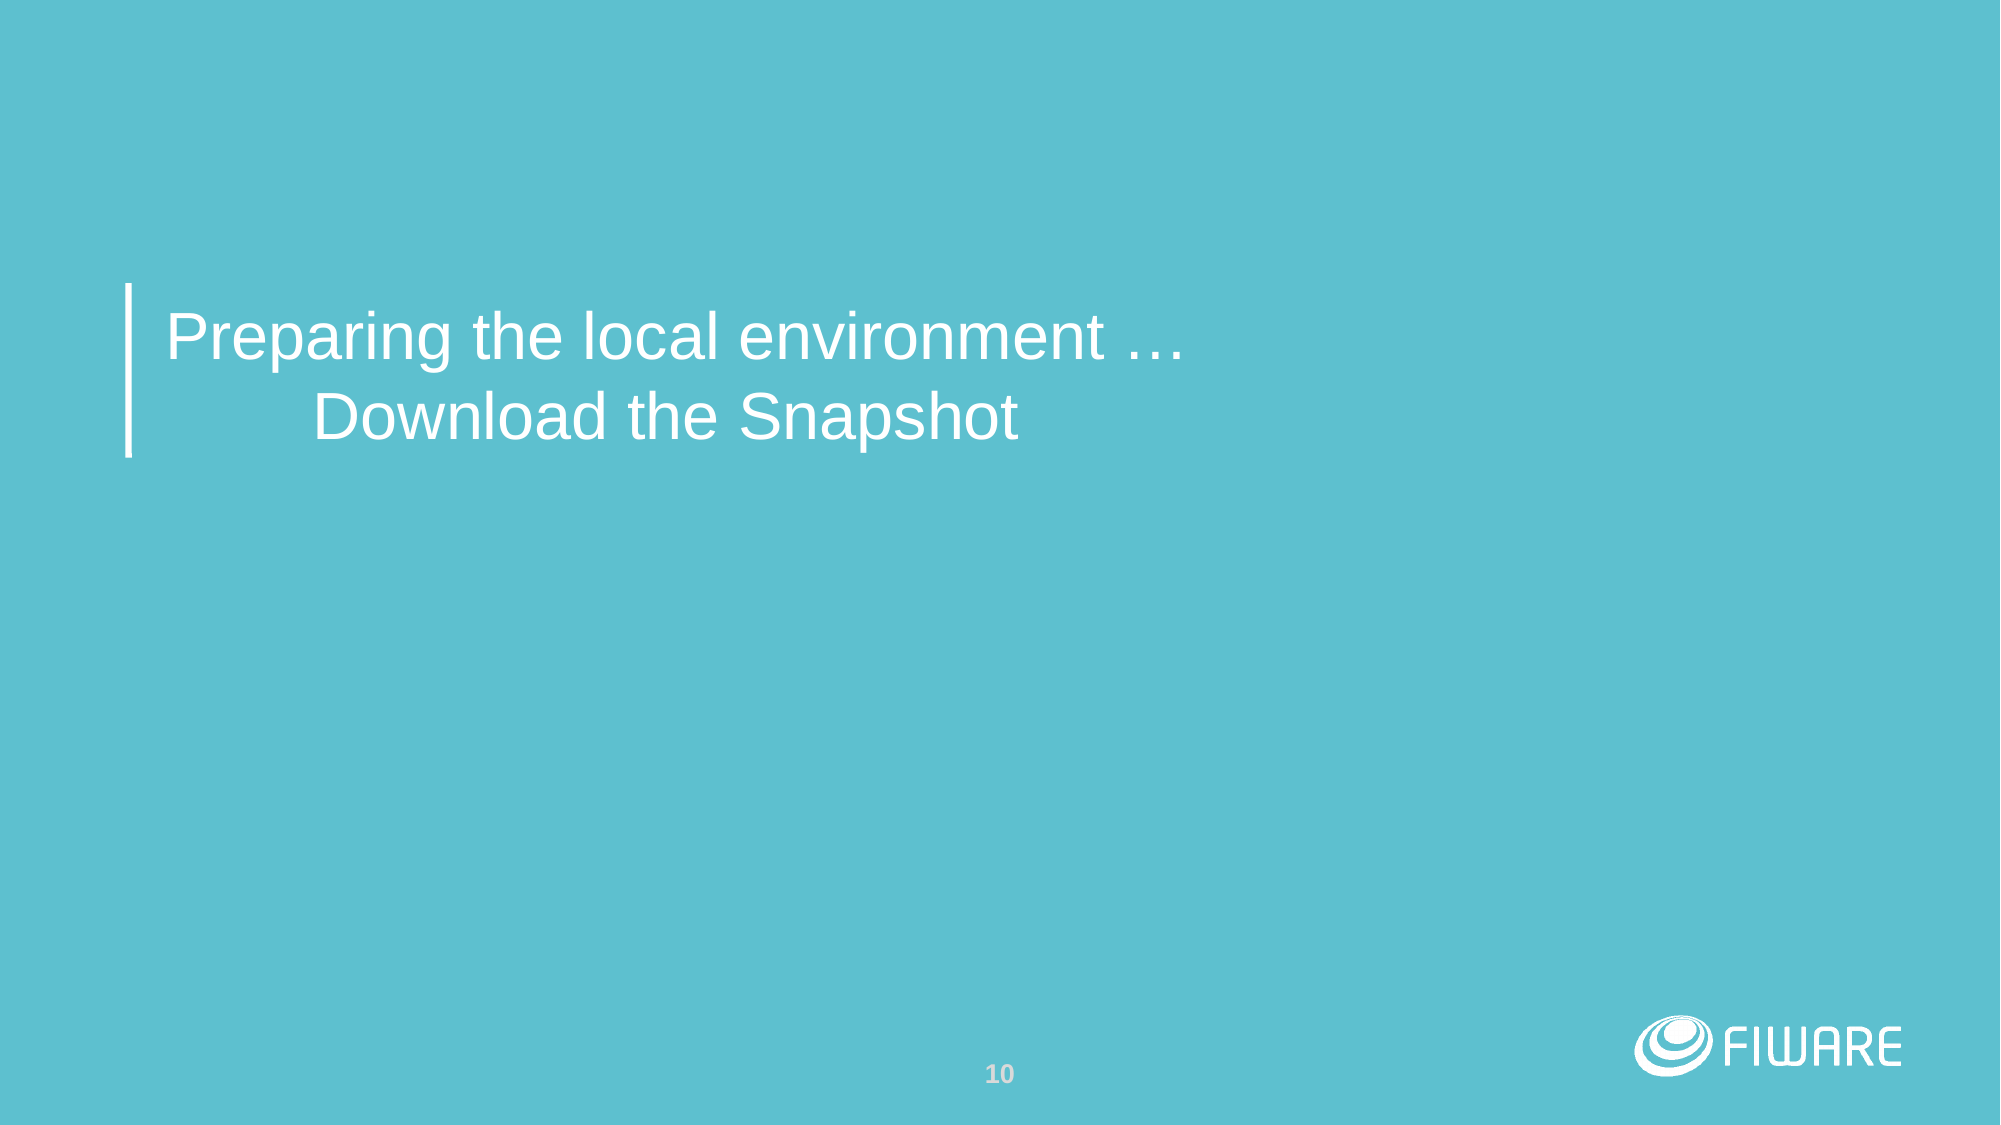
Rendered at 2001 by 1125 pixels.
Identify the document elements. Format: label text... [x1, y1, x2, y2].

title Preparing the local environment … Download the Snapshot [150, 277, 1850, 453]
picture [1620, 996, 1919, 1090]
slide_number <number> [887, 1042, 1113, 1103]
